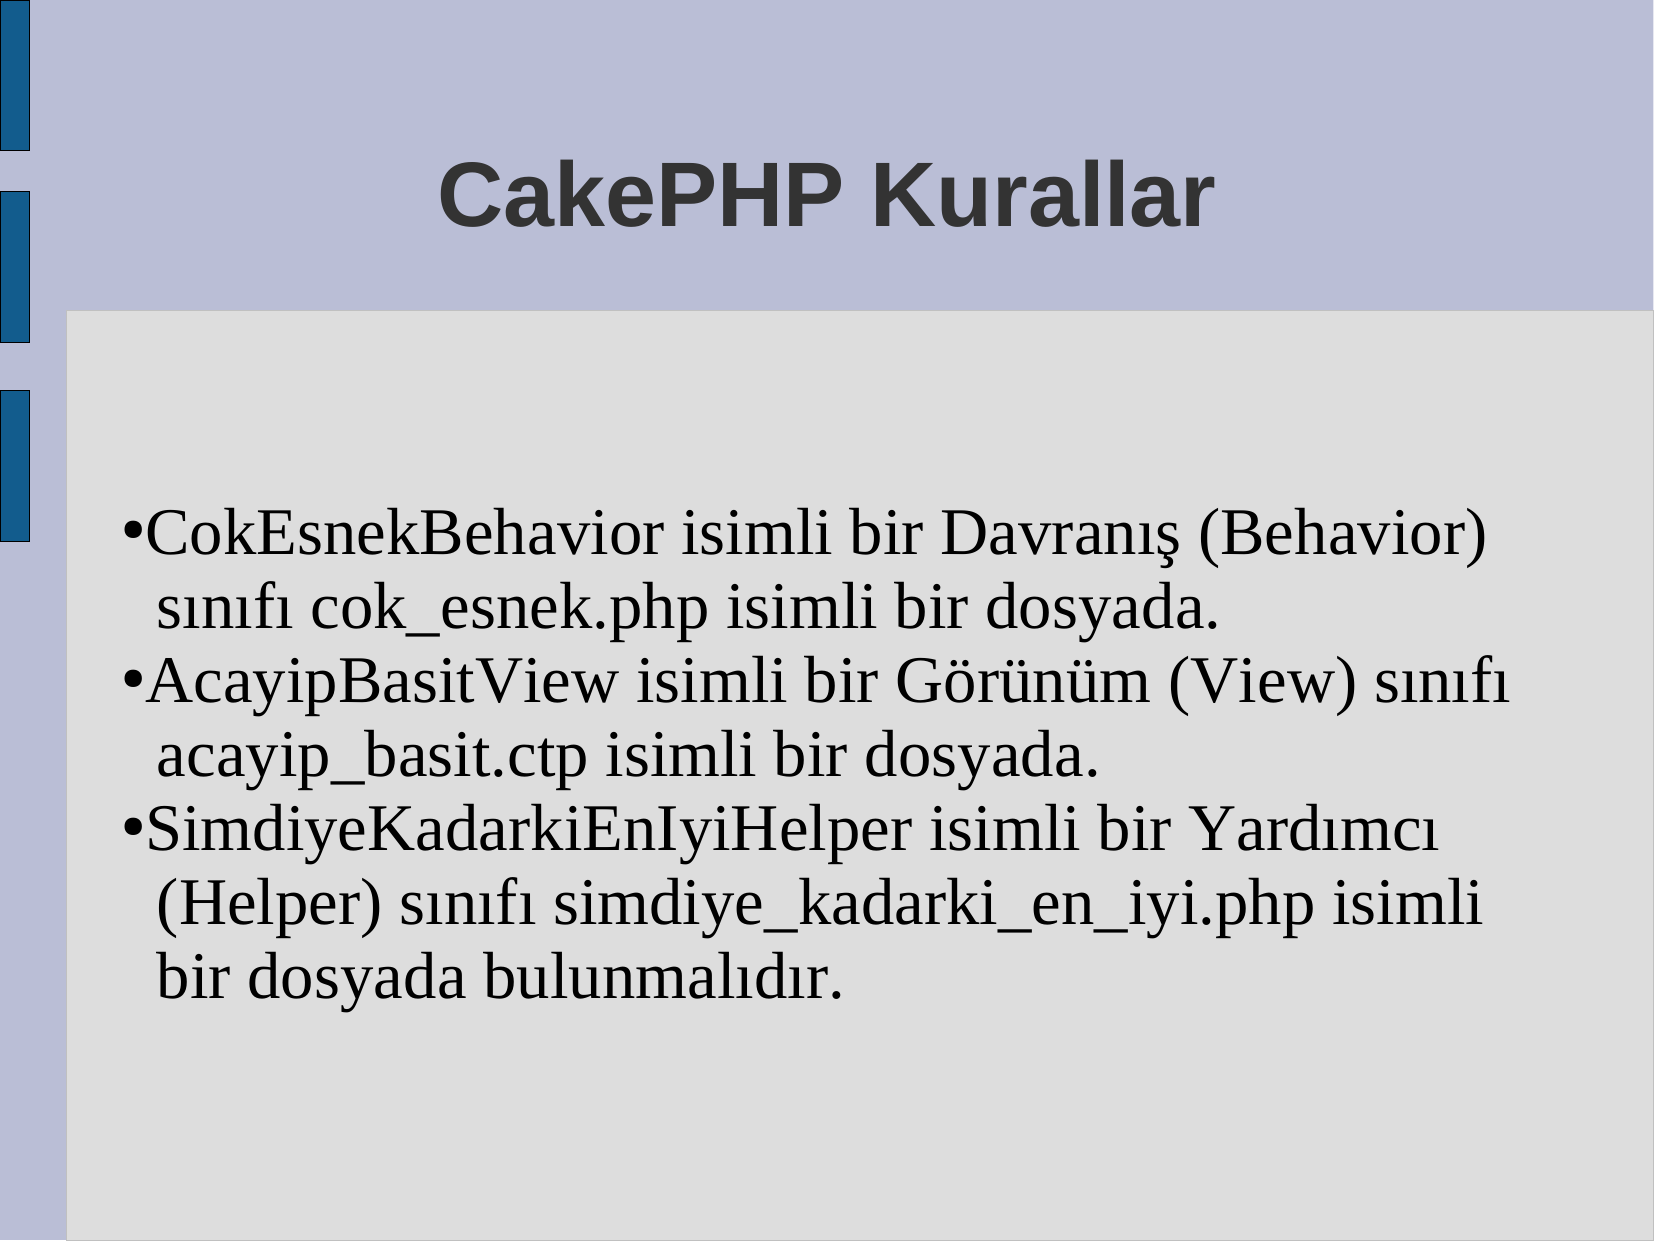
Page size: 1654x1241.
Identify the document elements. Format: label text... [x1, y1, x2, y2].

subtitle CokEsnekBehavior isimli bir Davranış (Behavior) sınıfı cok_esnek.php isimli bir dosyada. AcayipBasitView isimli bir Görünüm (View) sınıfı acayip_basit.ctp isimli bir dosyada. SimdiyeKadarkiEnIyiHelper isimli bir Yardımcı (Helper) sınıfı simdiye_kadarki_en_iyi.php isimli bir dosyada bulunmalıdır. [121, 352, 1534, 1156]
title CakePHP Kurallar [121, 98, 1534, 291]
